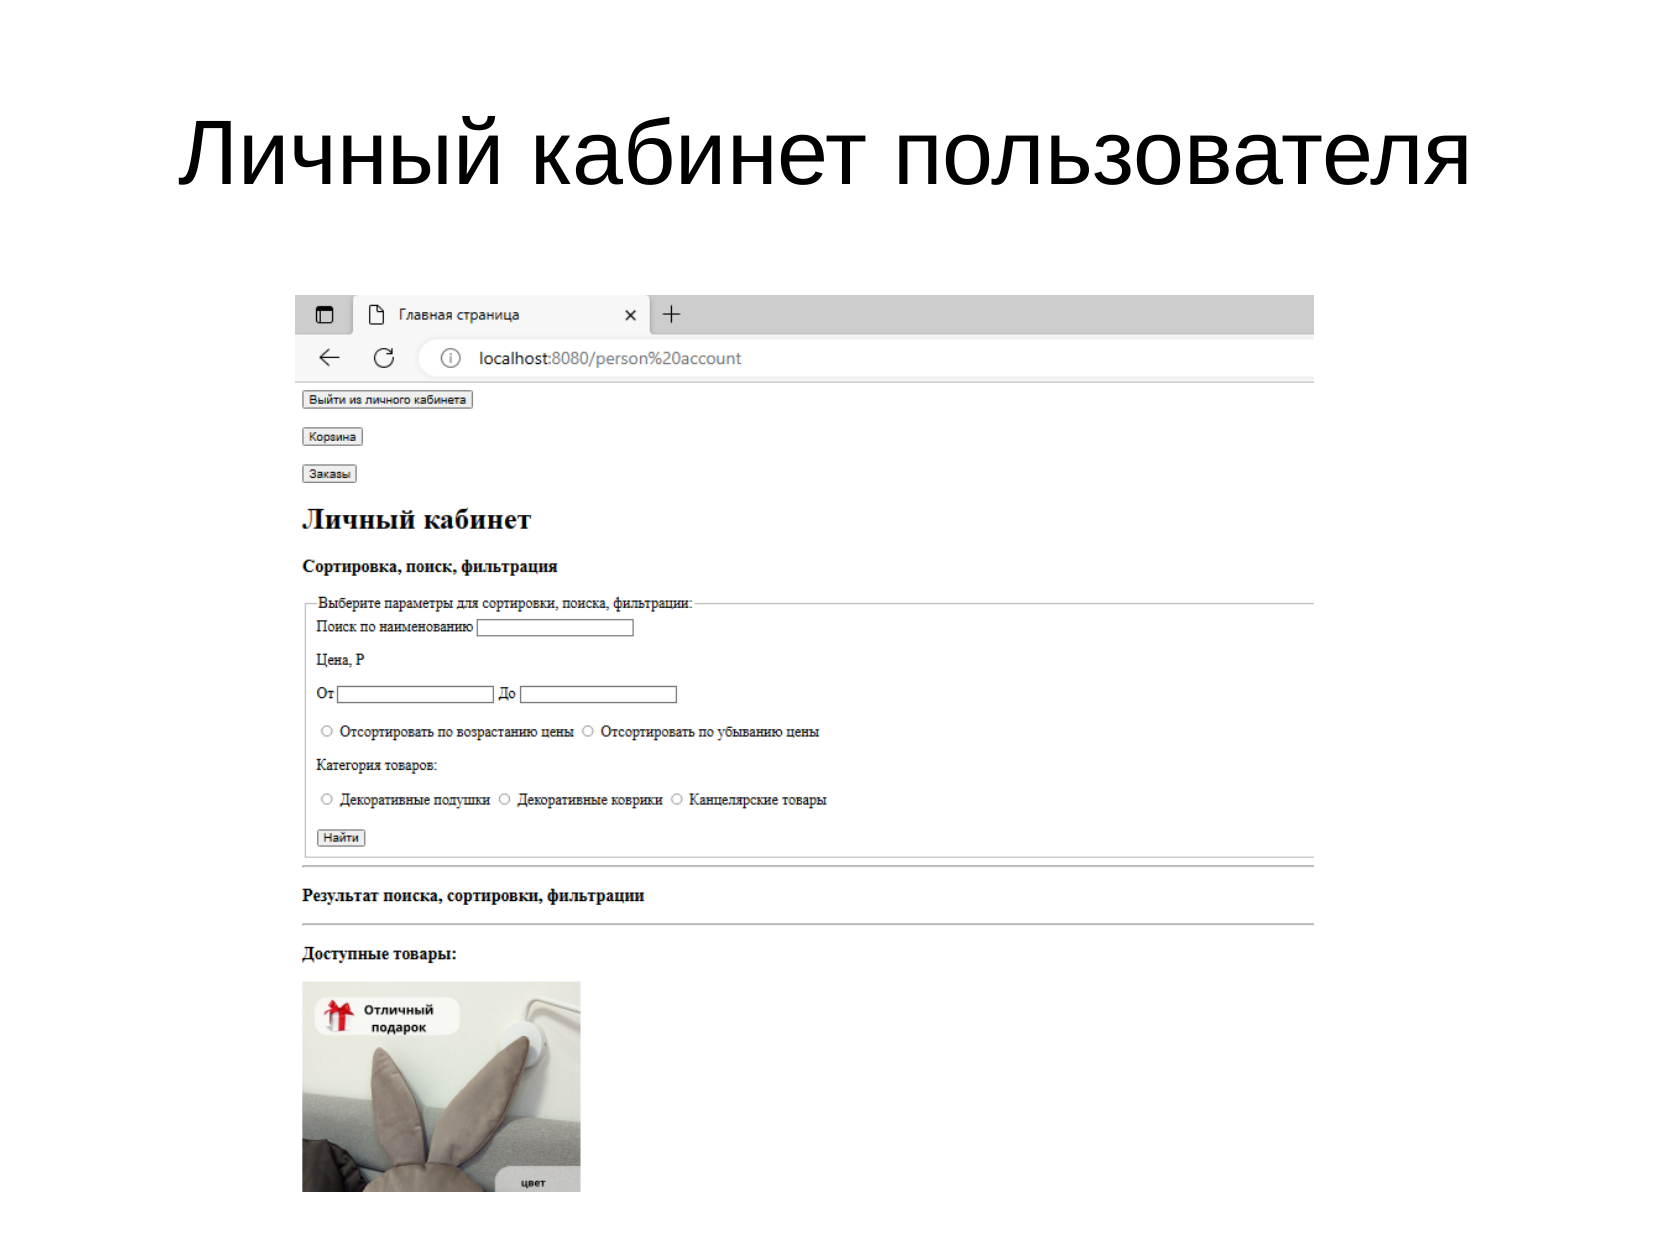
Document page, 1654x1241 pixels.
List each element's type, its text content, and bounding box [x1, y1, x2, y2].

title Личный кабинет пользователя [82, 49, 1571, 257]
picture [295, 295, 1314, 1192]
